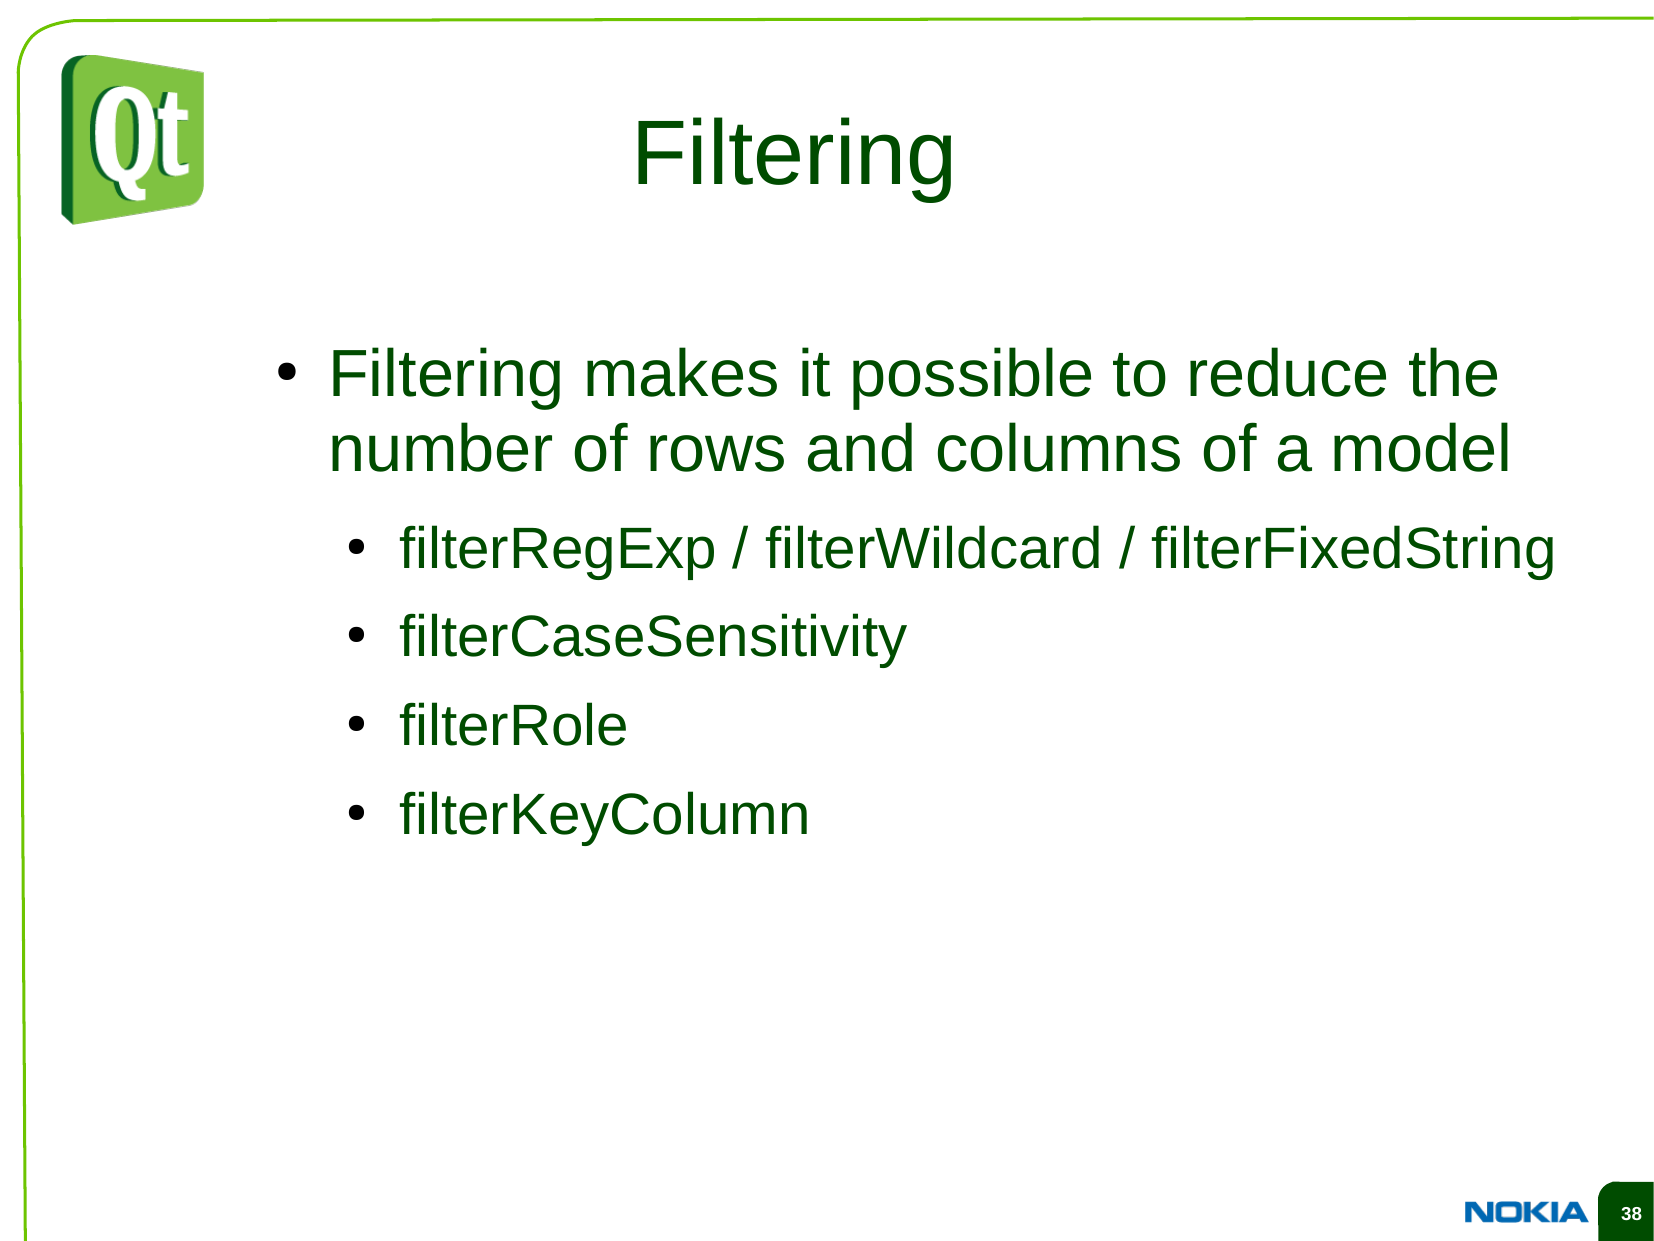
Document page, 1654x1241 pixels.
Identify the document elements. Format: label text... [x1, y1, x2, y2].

picture [61, 55, 204, 225]
list Filtering makes it possible to reduce the number of rows and columns of a model filterRegExp / filterWildcard / filterFixedString filterCaseSensitivity filterRole filterKeyColumn [257, 336, 1577, 1156]
title Filtering [257, 56, 1333, 250]
picture [1465, 1201, 1589, 1223]
